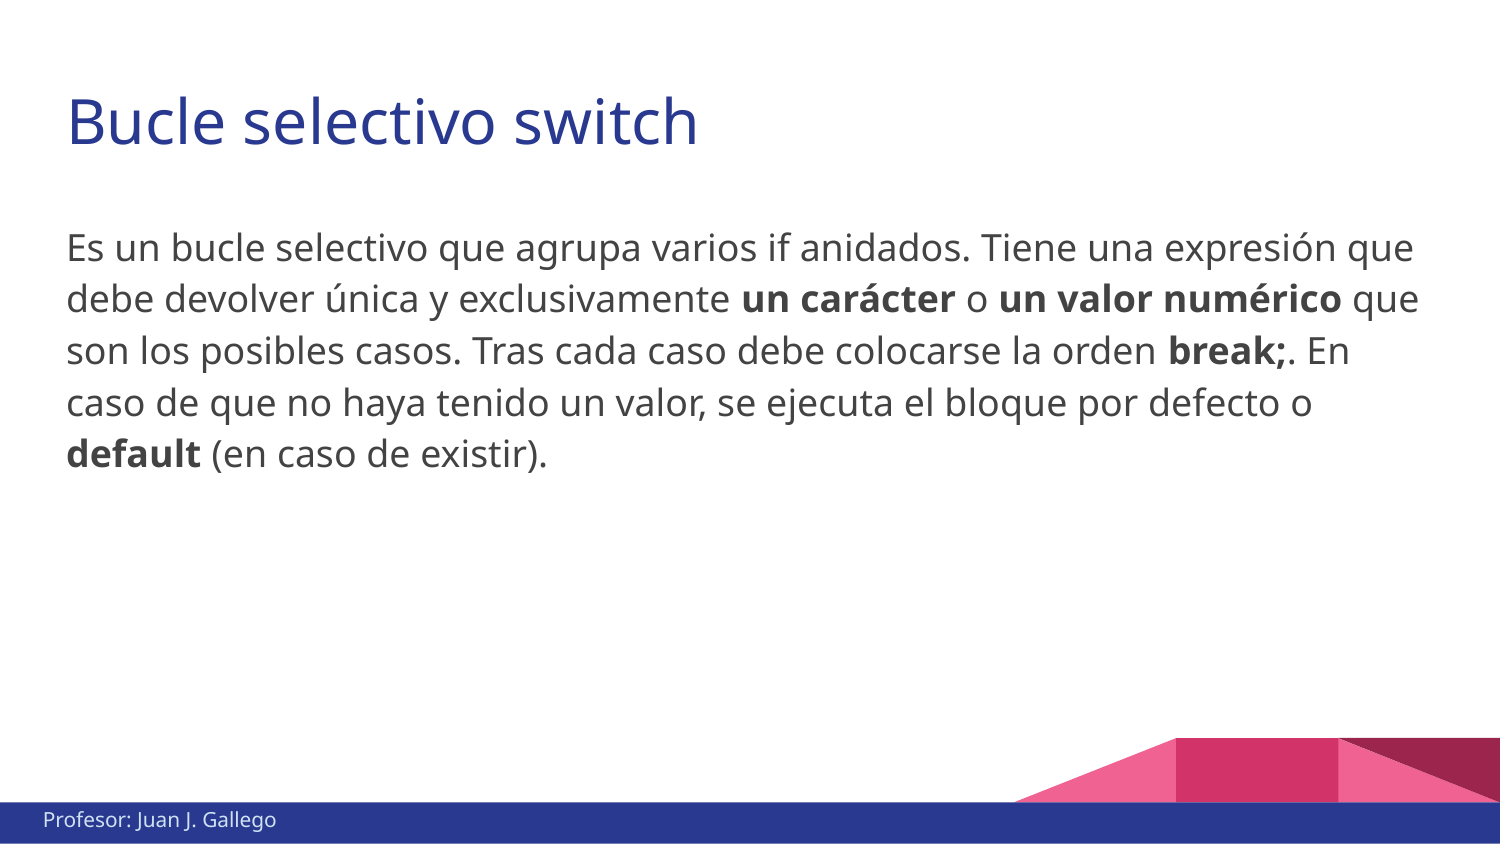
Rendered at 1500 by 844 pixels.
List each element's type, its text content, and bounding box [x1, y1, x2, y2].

list Es un bucle selectivo que agrupa varios if anidados. Tiene una expresión que debe devolver única y exclusivamente un carácter o un valor numérico que son los posibles casos. Tras cada caso debe colocarse la orden break;. En caso de que no haya tenido un valor, se ejecuta el bloque por defecto o default (en caso de existir). [51, 201, 1449, 750]
title Bucle selectivo switch [51, 67, 1449, 167]
